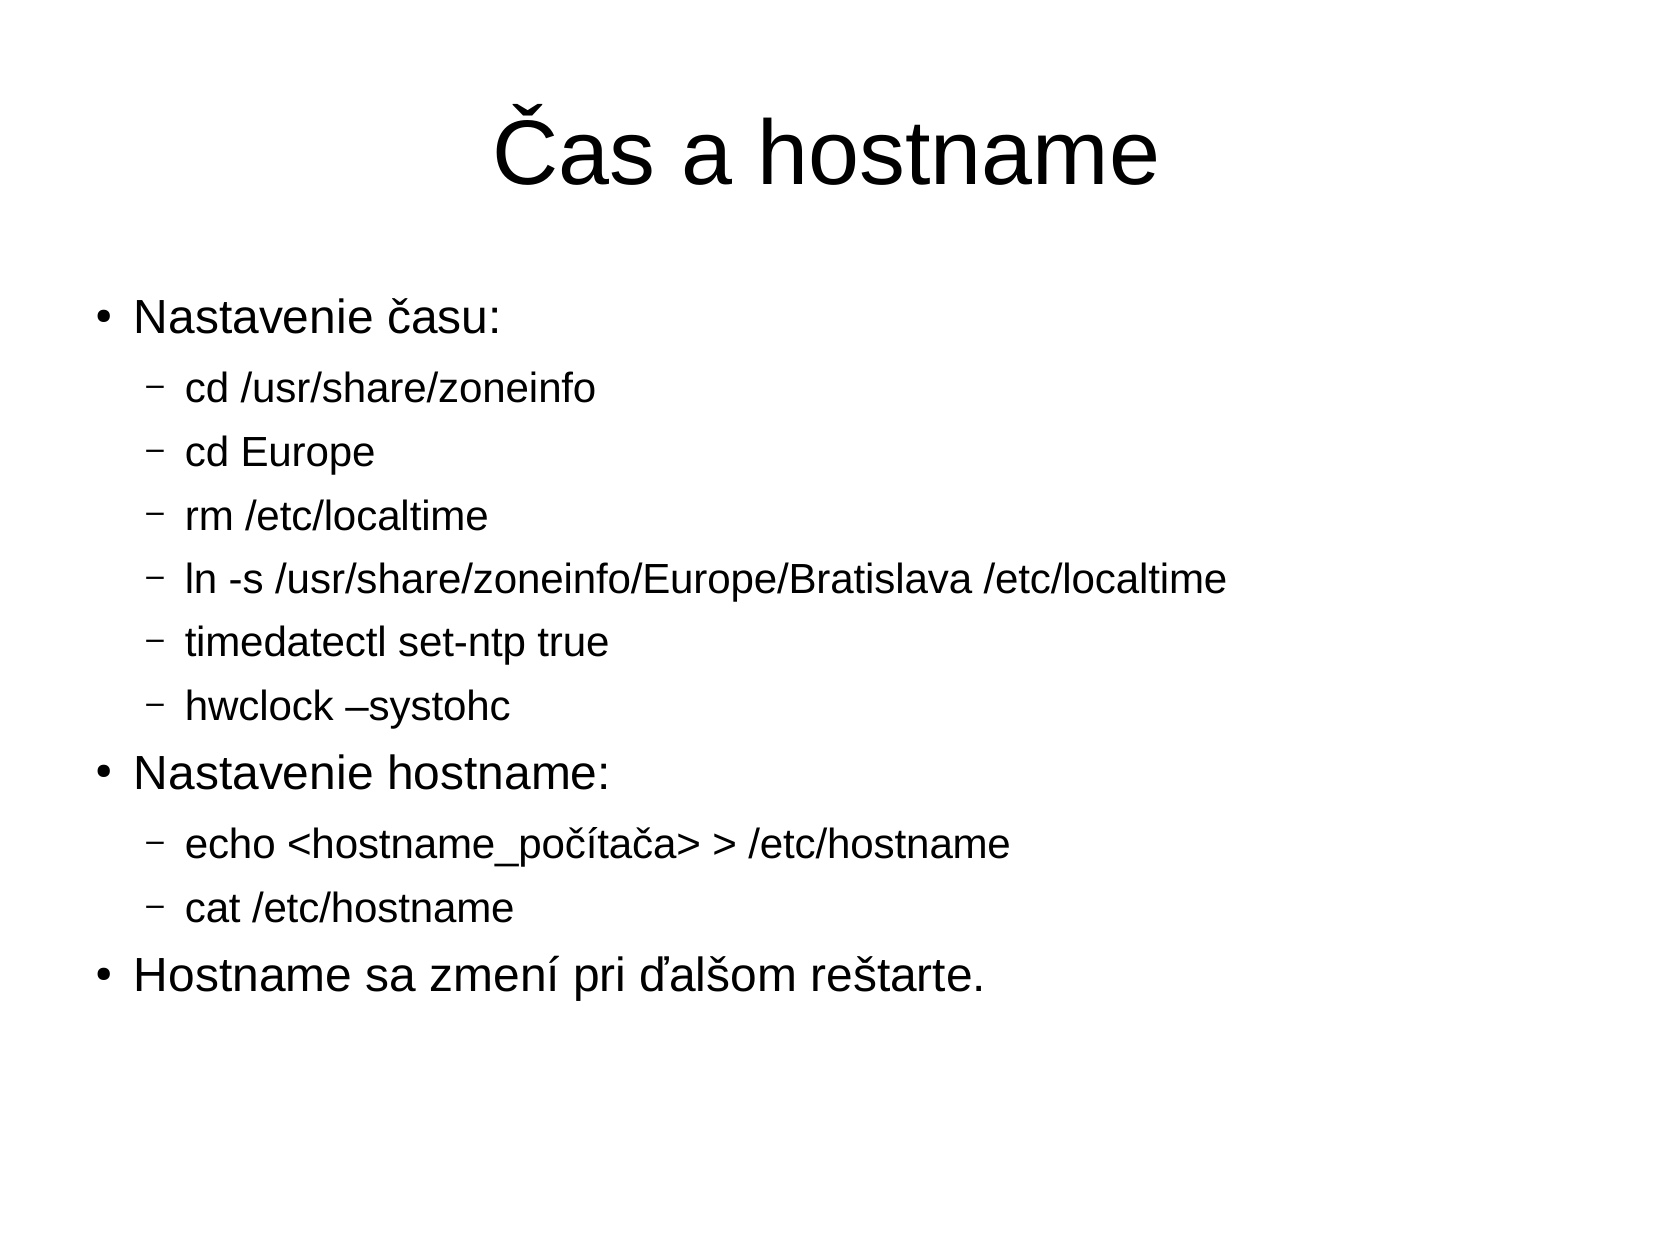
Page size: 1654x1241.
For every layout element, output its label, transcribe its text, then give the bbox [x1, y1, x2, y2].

list Nastavenie času: cd /usr/share/zoneinfo cd Europe rm /etc/localtime ln -s /usr/share/zoneinfo/Europe/Bratislava /etc/localtime timedatectl set-ntp true hwclock –systohc Nastavenie hostname: echo <hostname_počítača> > /etc/hostname cat /etc/hostname Hostname sa zmení pri ďalšom reštarte. [82, 290, 1571, 1010]
title Čas a hostname [82, 49, 1571, 257]
